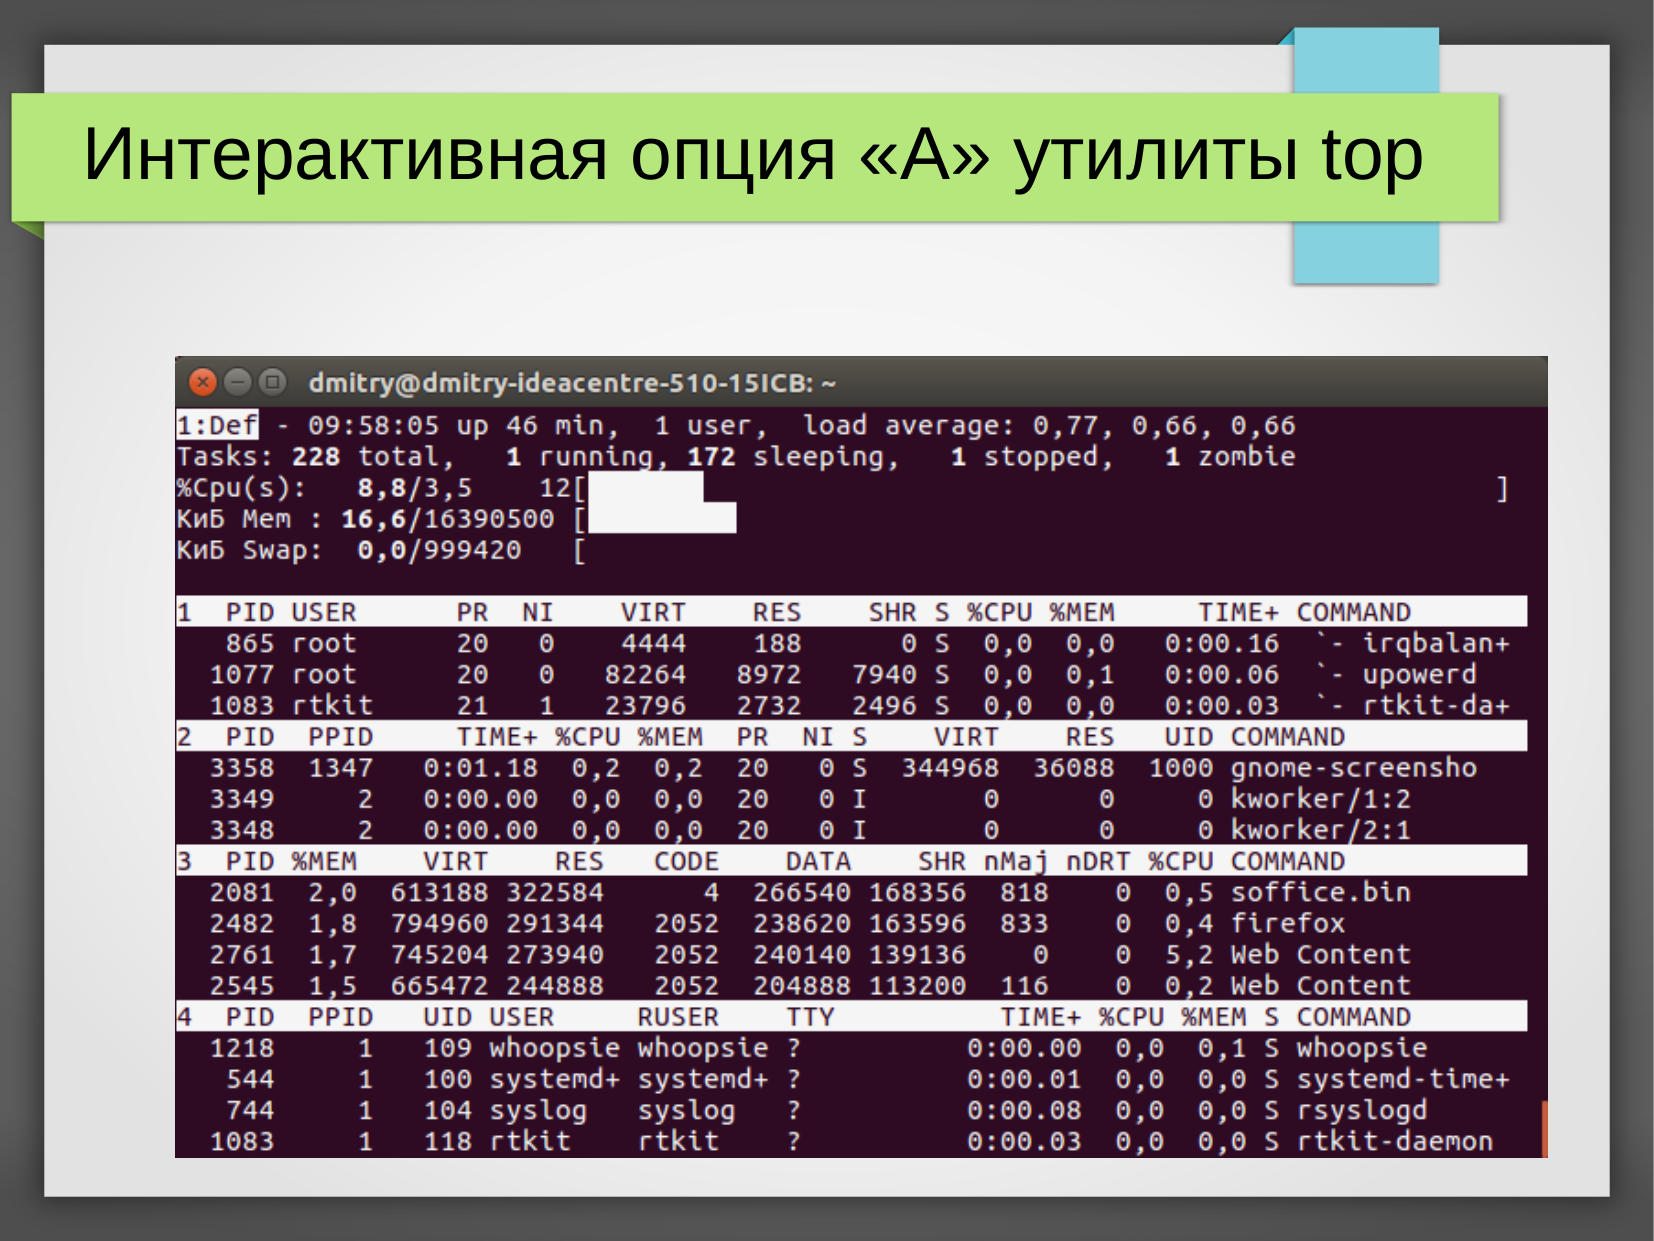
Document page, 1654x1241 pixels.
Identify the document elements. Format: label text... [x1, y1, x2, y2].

title Интерактивная опция «A» утилиты top [82, 69, 1524, 238]
picture [0, 0, 1654, 1241]
